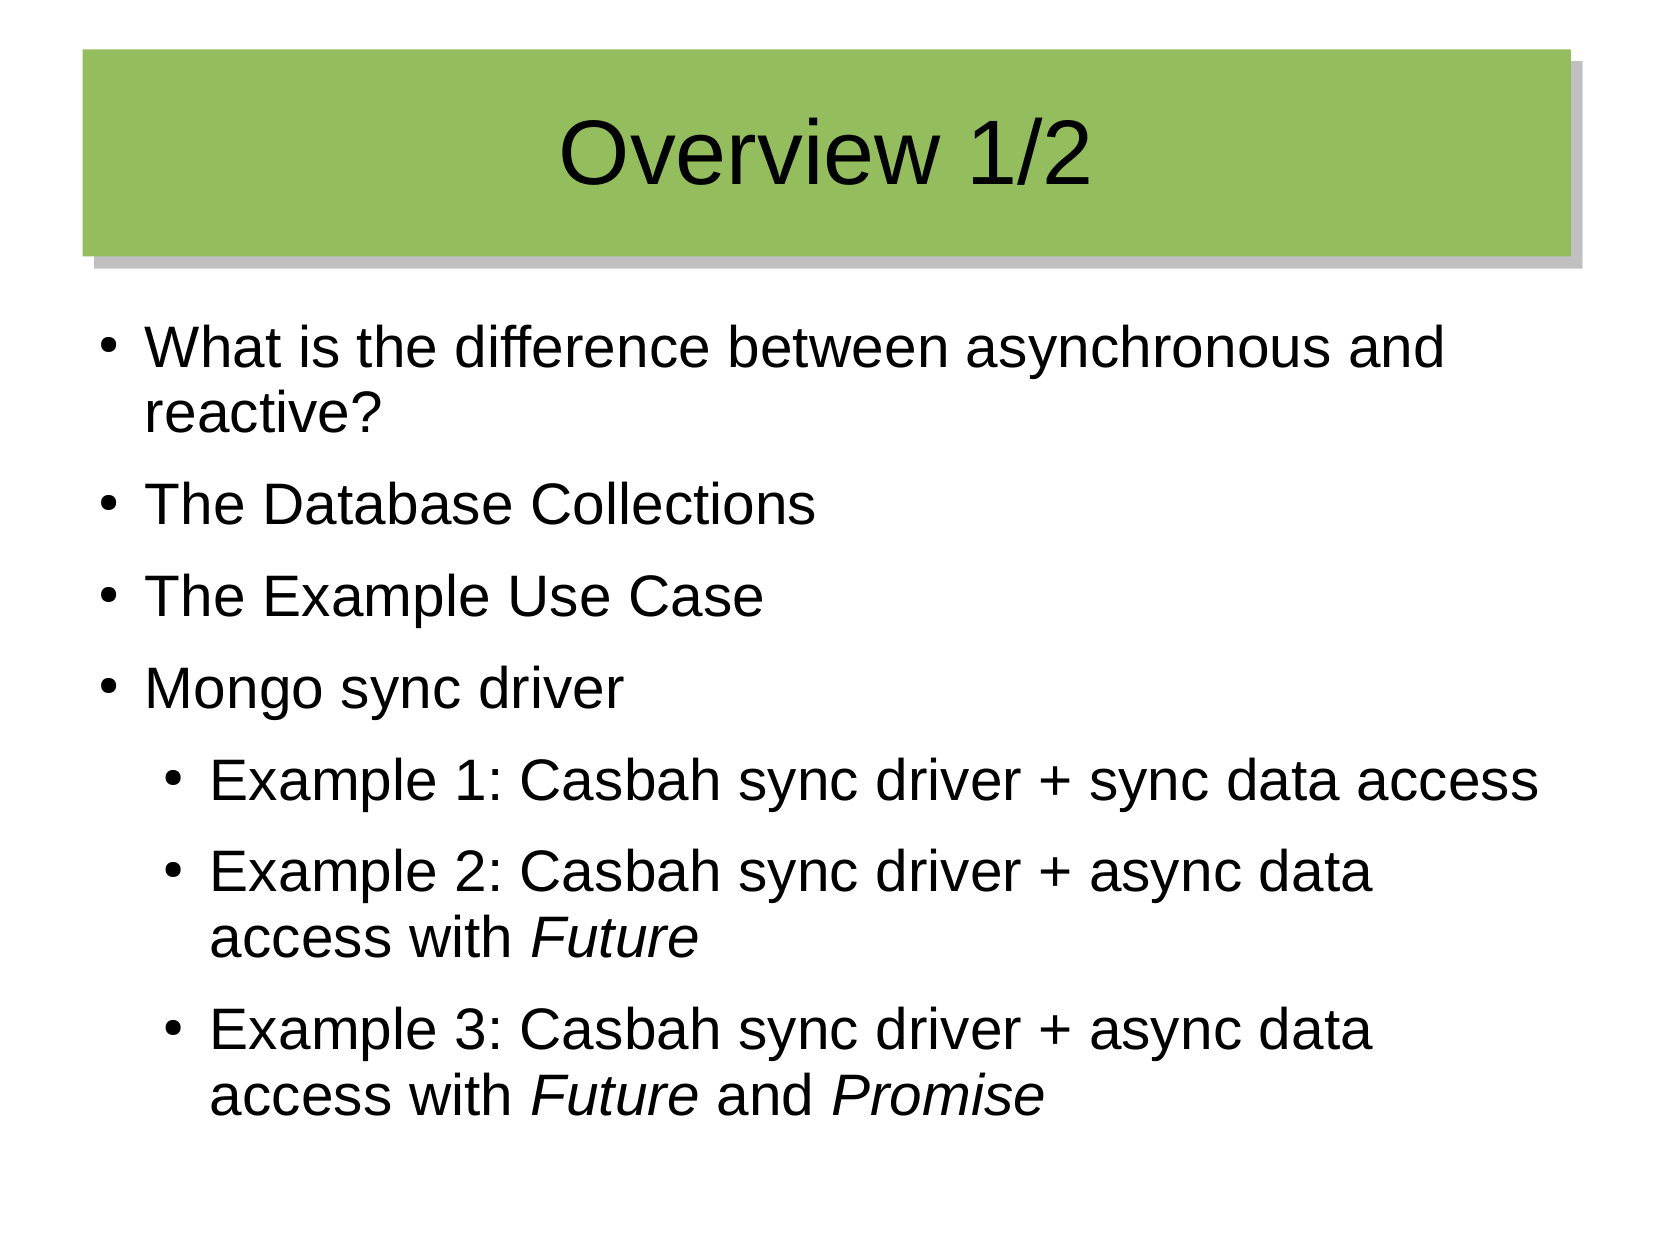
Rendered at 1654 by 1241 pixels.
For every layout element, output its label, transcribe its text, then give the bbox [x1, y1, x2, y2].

title Overview 1/2 [82, 49, 1571, 257]
list What is the difference between asynchronous and reactive? The Database Collections The Example Use Case Mongo sync driver Example 1: Casbah sync driver + sync data access Example 2: Casbah sync driver + async data access with Future Example 3: Casbah sync driver + async data access with Future and Promise [82, 313, 1571, 1146]
